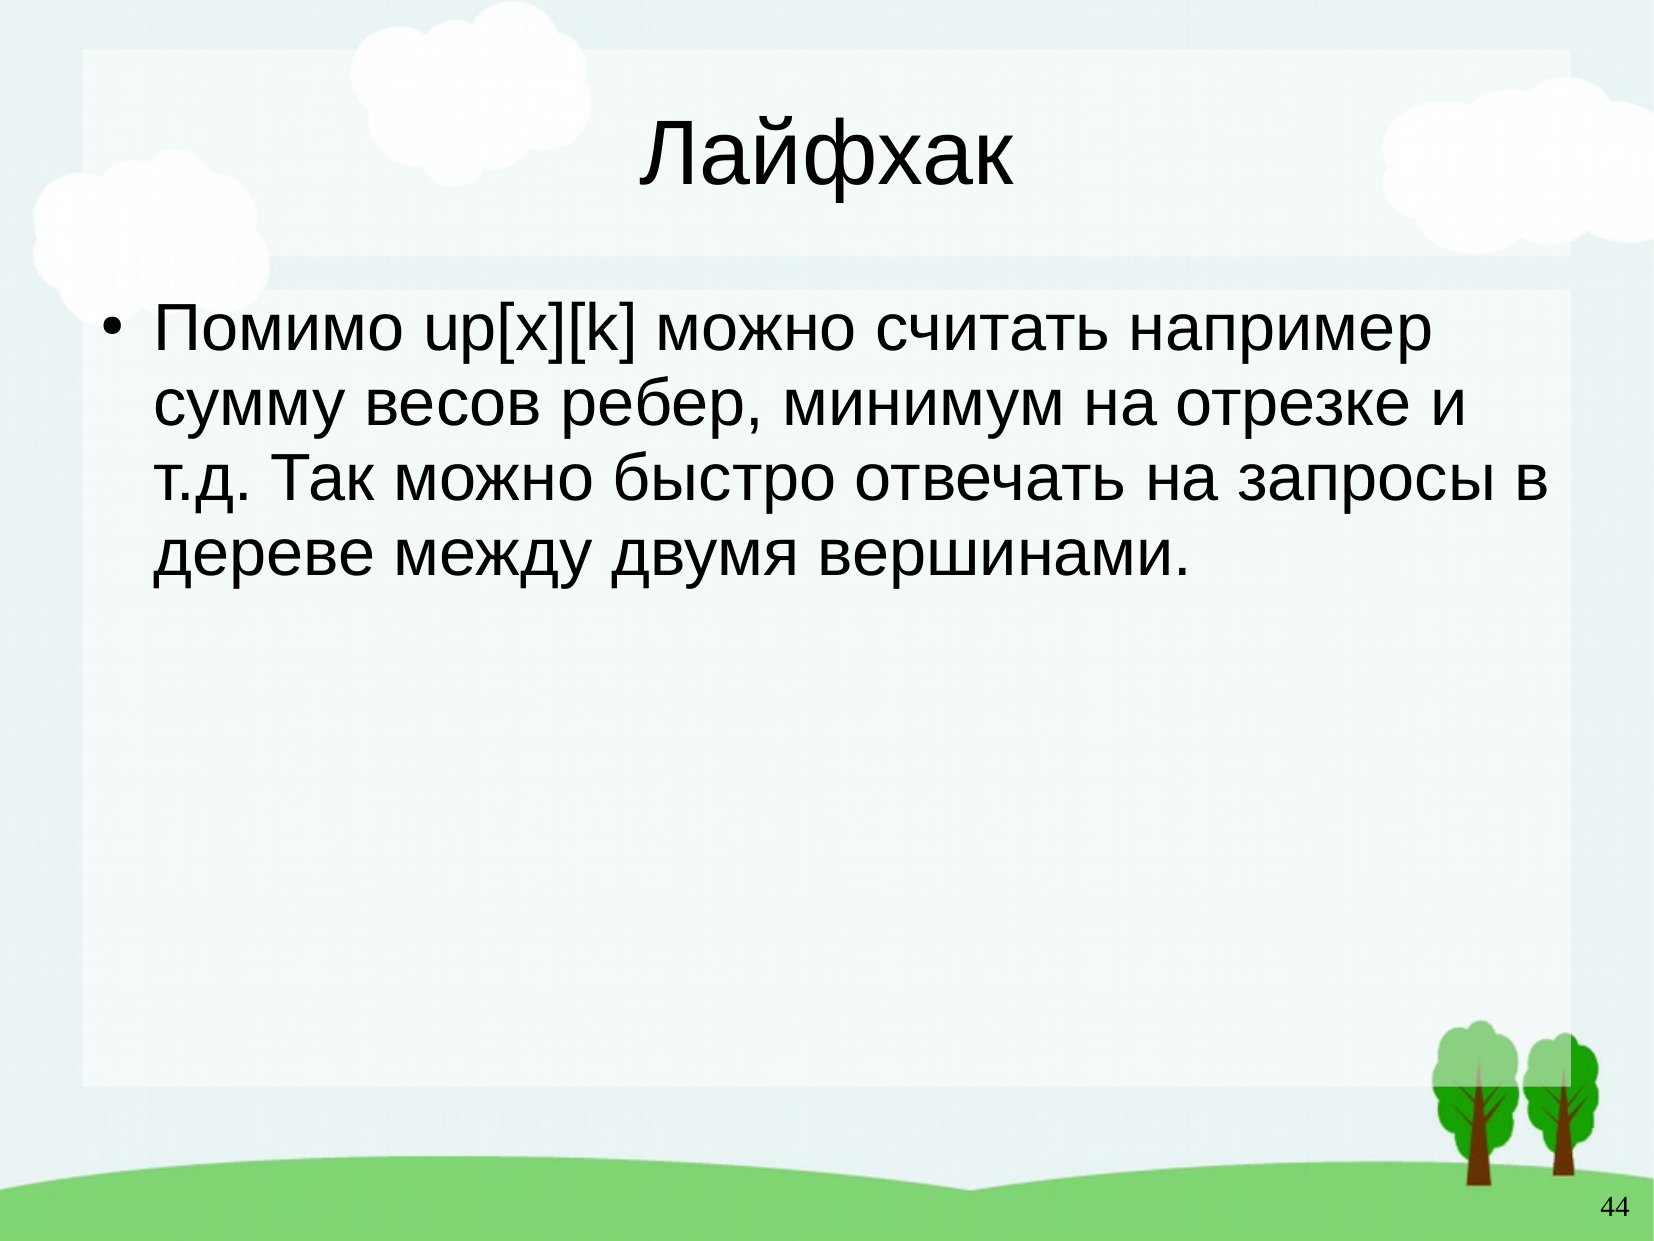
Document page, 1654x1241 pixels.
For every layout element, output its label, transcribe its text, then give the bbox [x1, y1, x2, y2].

title Лайфхак [82, 49, 1571, 257]
list Помимо up[x][k] можно считать например сумму весов ребер, минимум на отрезке и т.д. Так можно быстро отвечать на запросы в дереве между двумя вершинами. [82, 290, 1571, 1087]
picture [0, 0, 1654, 1241]
